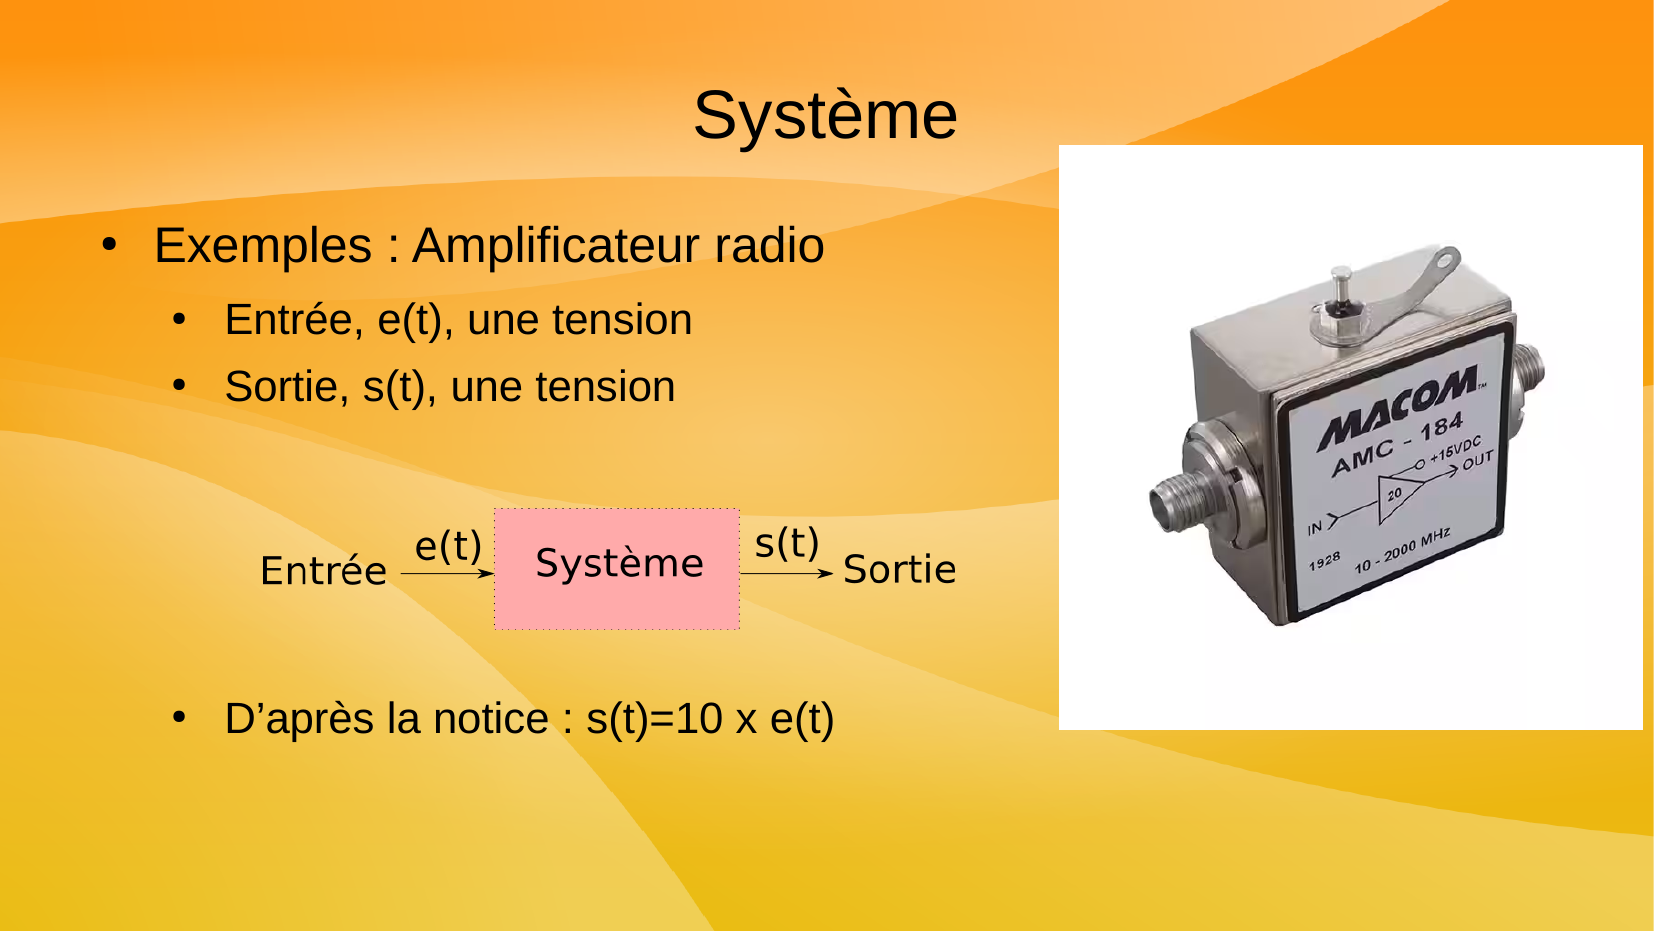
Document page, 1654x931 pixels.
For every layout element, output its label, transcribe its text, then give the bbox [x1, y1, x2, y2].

list Exemples : Amplificateur radio Entrée, e(t), une tension Sortie, s(t), une tension D’après la notice : s(t)=10 x e(t) [82, 217, 1571, 758]
picture [0, 0, 1654, 931]
title Système [82, 37, 1571, 193]
